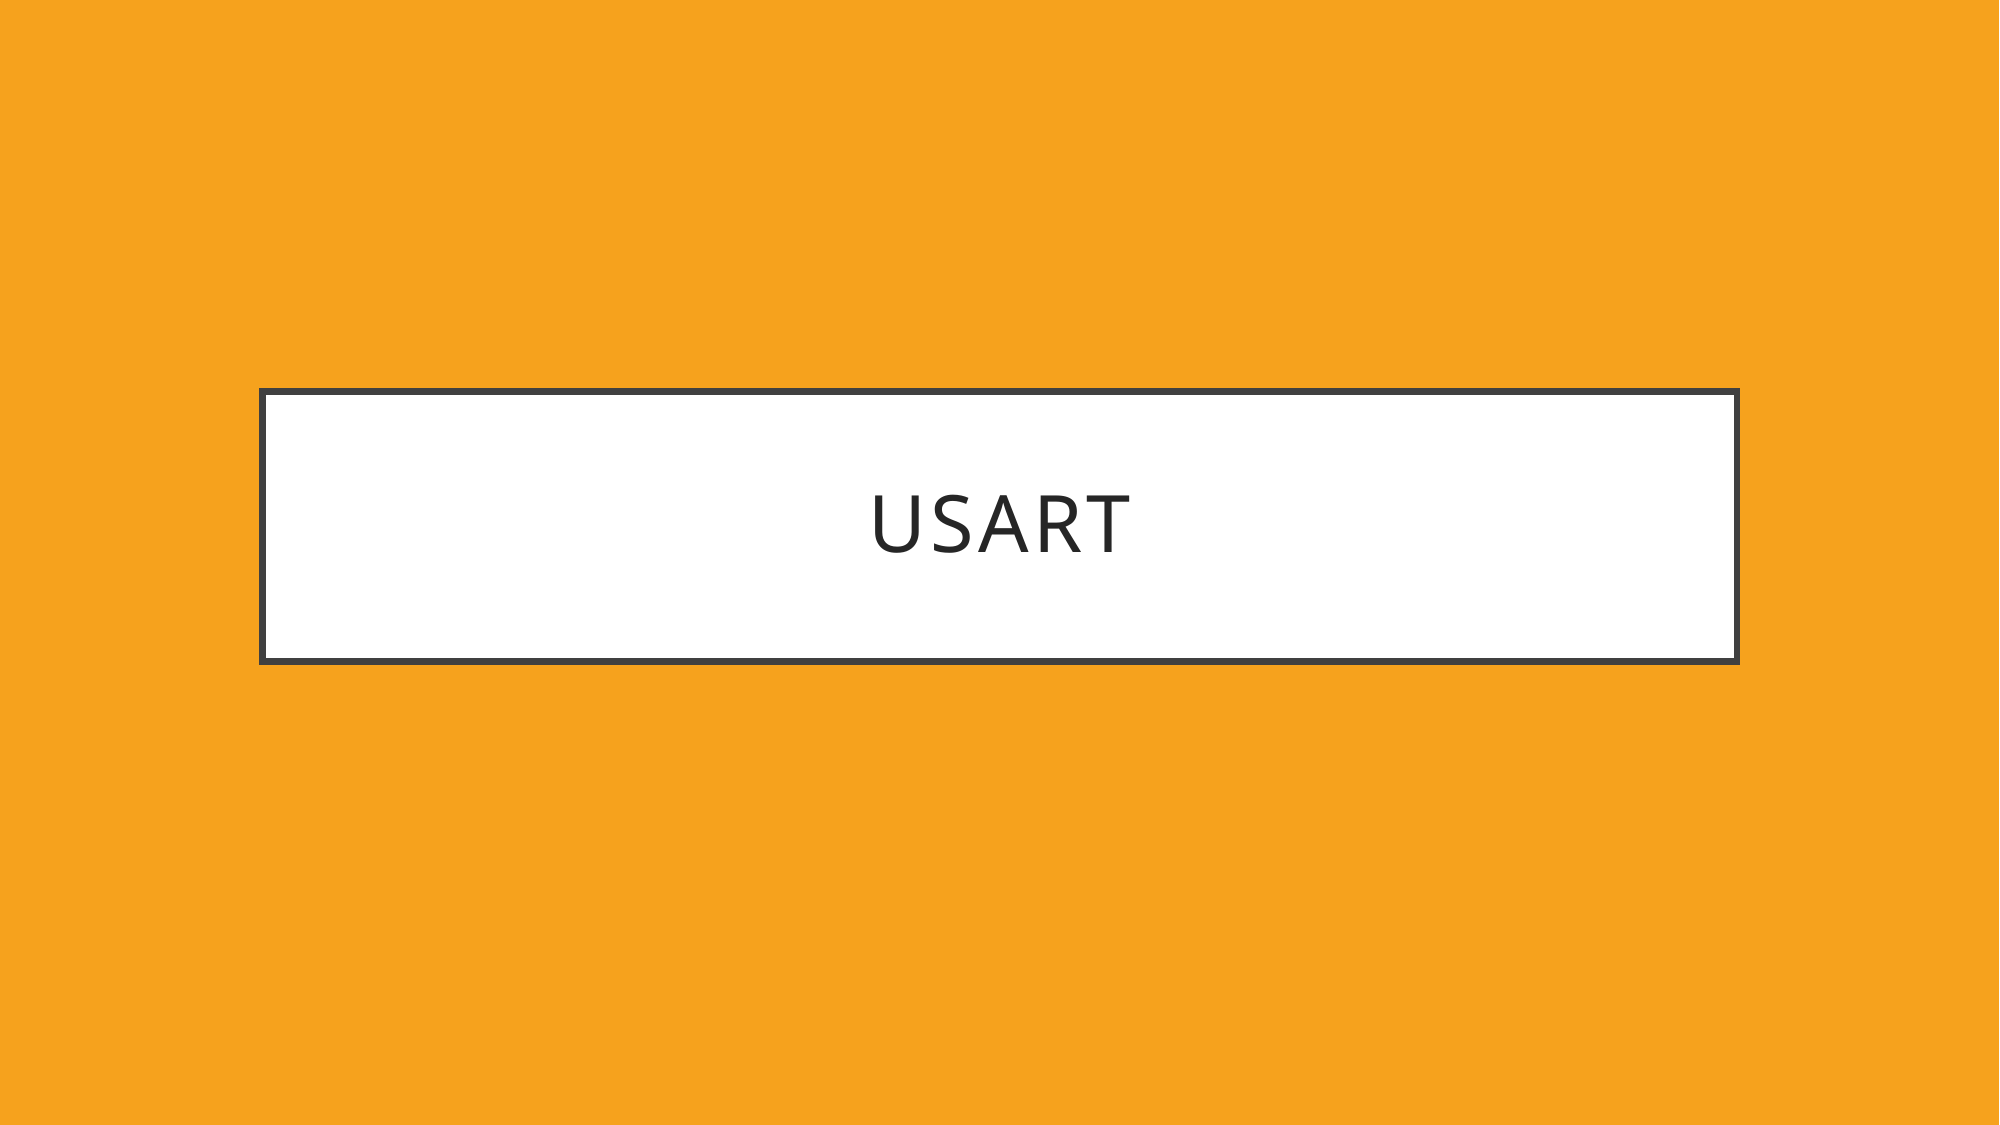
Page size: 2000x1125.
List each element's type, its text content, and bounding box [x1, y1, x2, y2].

title USART [262, 391, 1737, 662]
